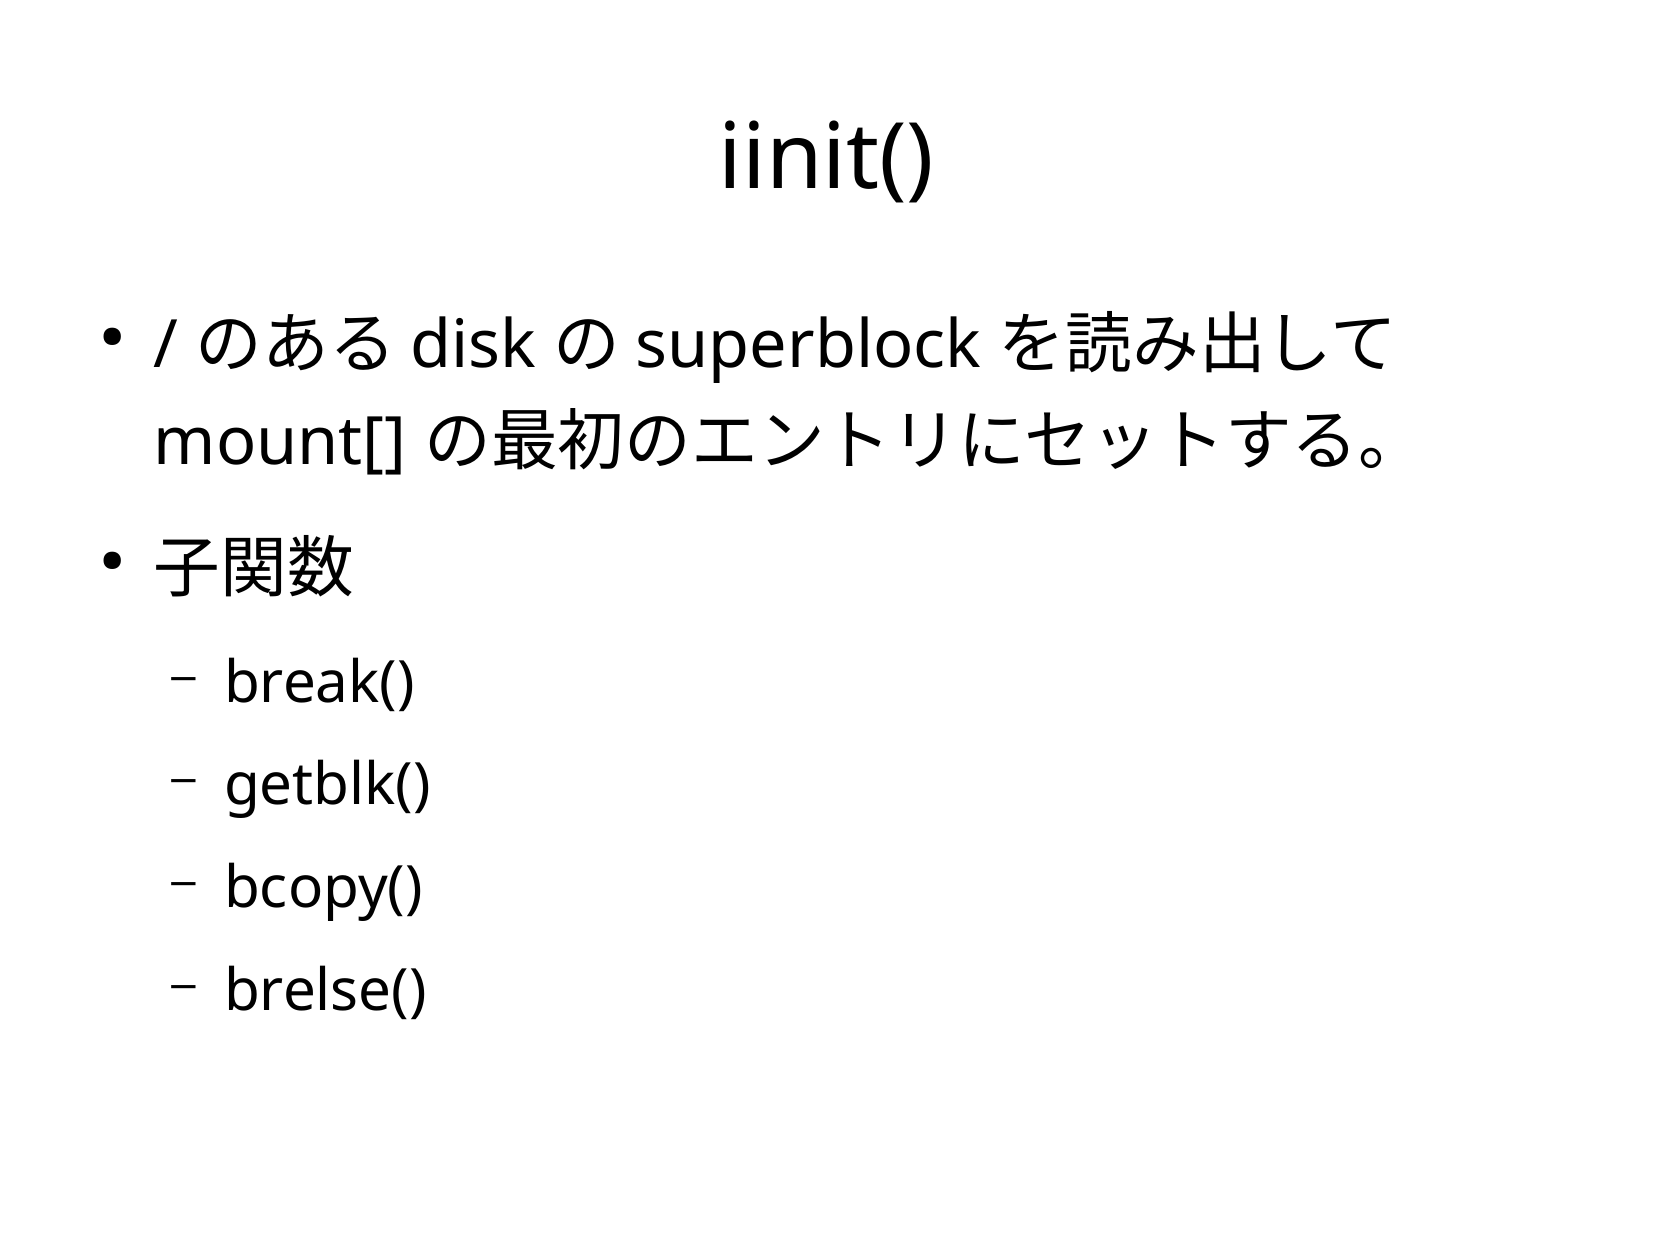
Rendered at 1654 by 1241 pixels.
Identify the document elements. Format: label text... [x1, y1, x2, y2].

title iinit() [82, 49, 1571, 257]
list / のある disk の superblock を読み出して mount[] の最初のエントリにセットする。 子関数 break() getblk() bcopy() brelse() [82, 290, 1538, 1170]
